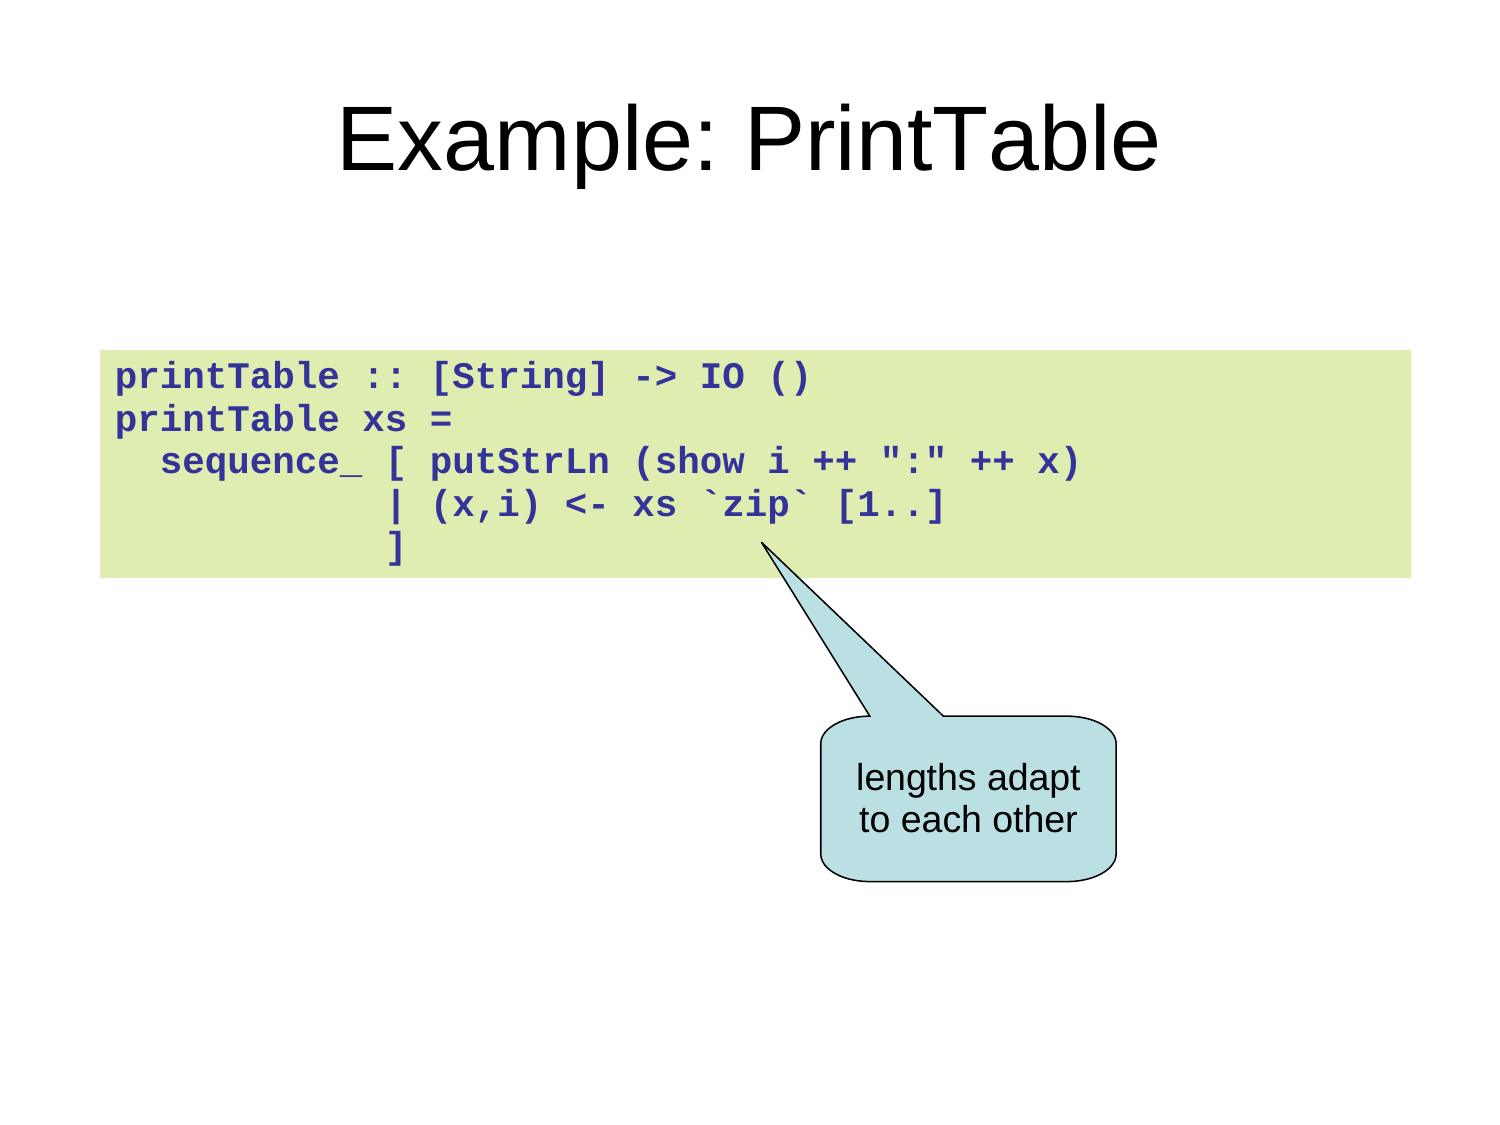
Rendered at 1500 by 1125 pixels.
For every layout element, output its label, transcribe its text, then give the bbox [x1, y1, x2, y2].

text_box lengths adapt to each other [761, 542, 1117, 882]
title Example: PrintTable [75, 45, 1426, 233]
text_box printTable :: [String] -> IO () printTable xs = sequence_ [ putStrLn (show i ++ ":" ++ x) | (x,i) <- xs `zip` [1..] ] [100, 349, 1412, 579]
